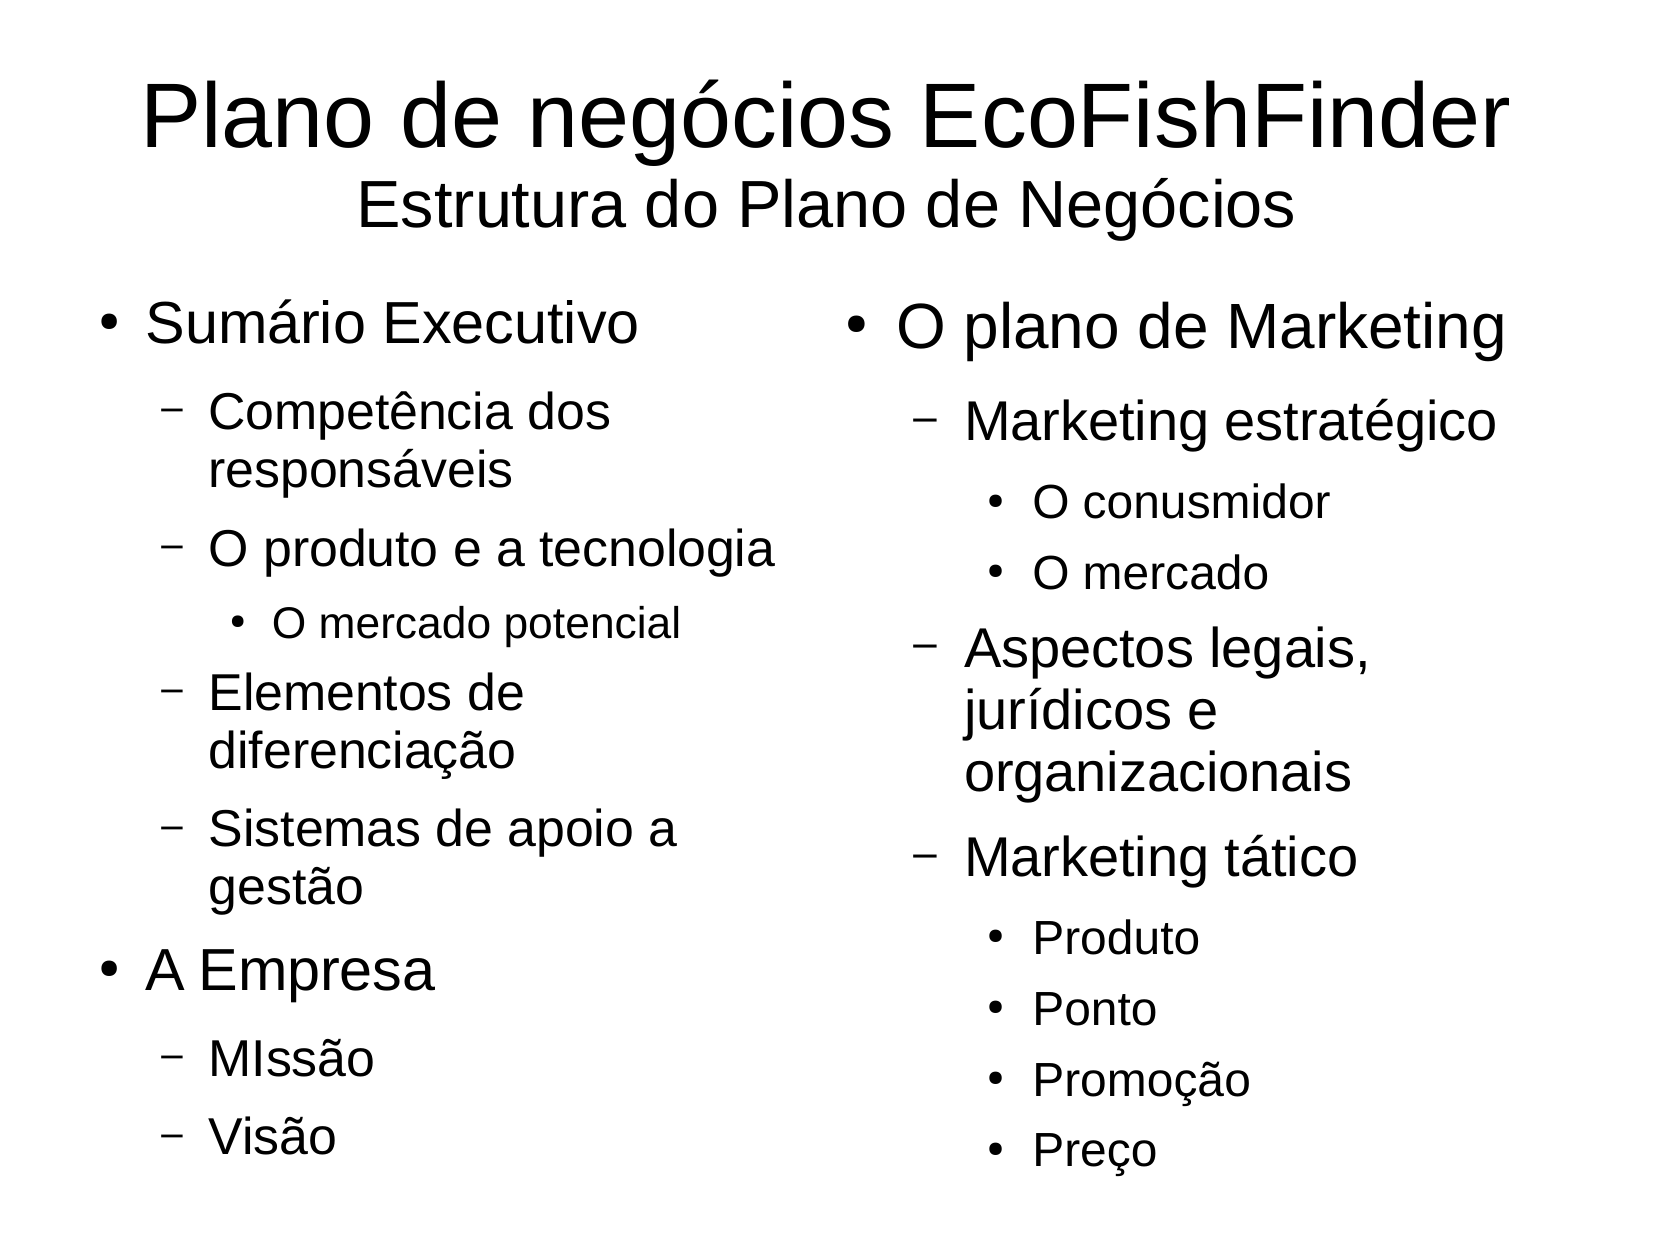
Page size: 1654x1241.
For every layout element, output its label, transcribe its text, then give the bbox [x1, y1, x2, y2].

list Sumário Executivo Competência dos responsáveis O produto e a tecnologia O mercado potencial Elementos de diferenciação Sistemas de apoio a gestão A Empresa MIssão Visão [82, 290, 793, 1170]
list O plano de Marketing Marketing estratégico O conusmidor O mercado Aspectos legais, jurídicos e organizacionais Marketing tático Produto Ponto Promoção Preço [828, 290, 1539, 1182]
title Plano de negócios EcoFishFinder Estrutura do Plano de Negócios [82, 49, 1571, 257]
